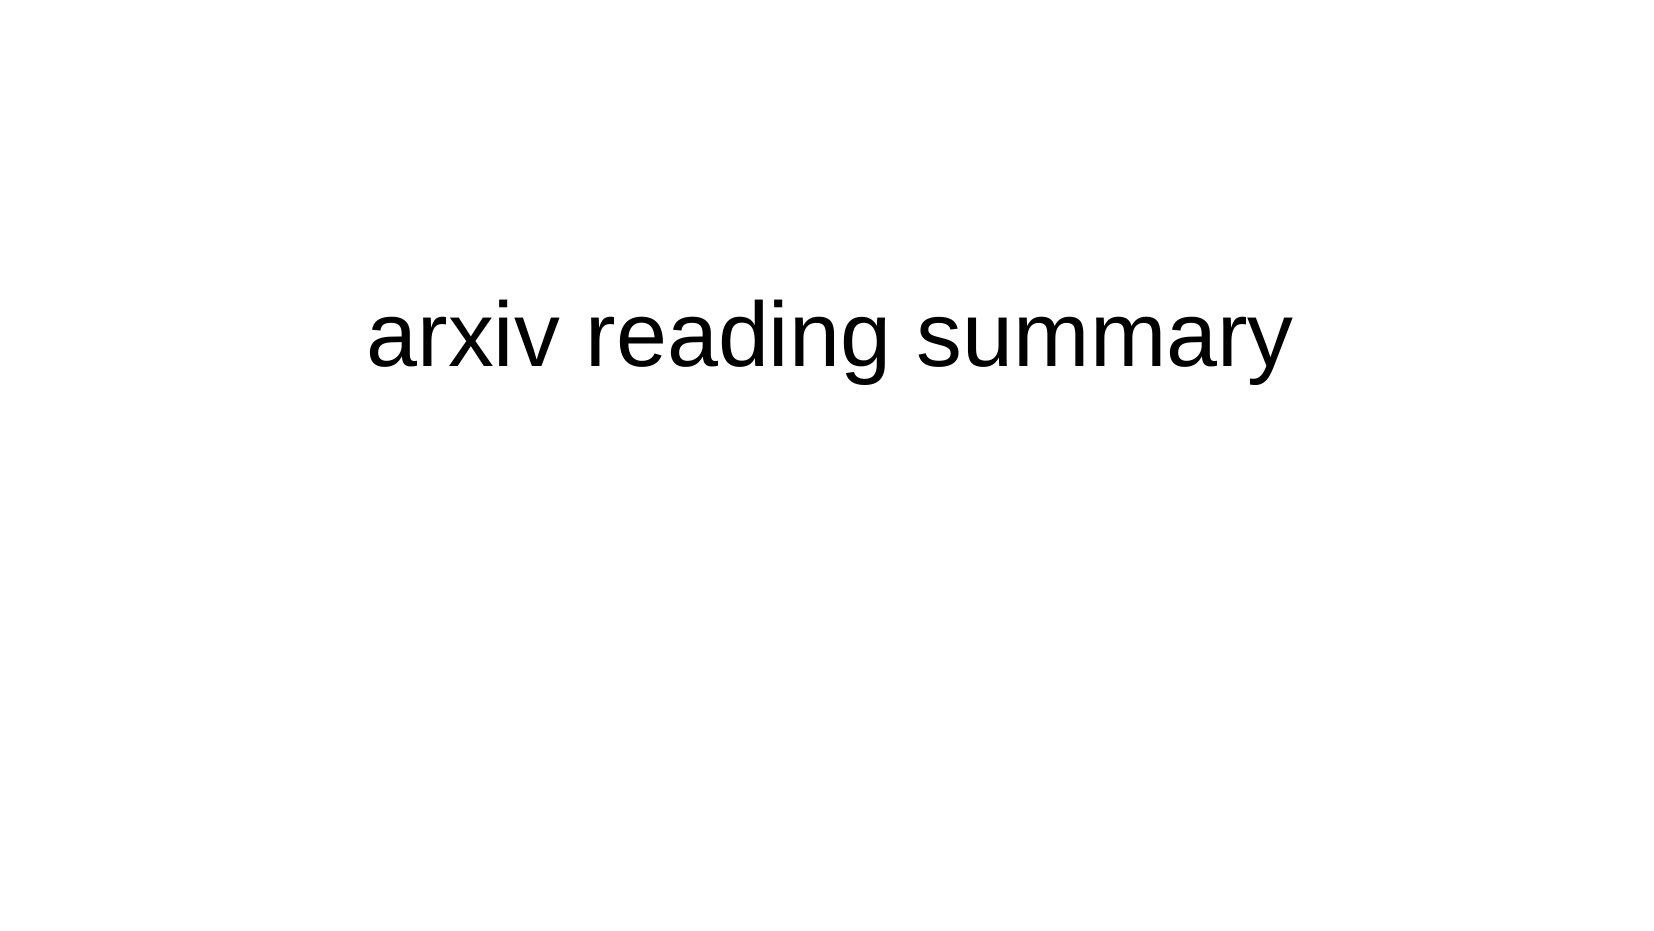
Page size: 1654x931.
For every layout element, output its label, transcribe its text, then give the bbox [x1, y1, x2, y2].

title arxiv reading summary [86, 257, 1576, 413]
